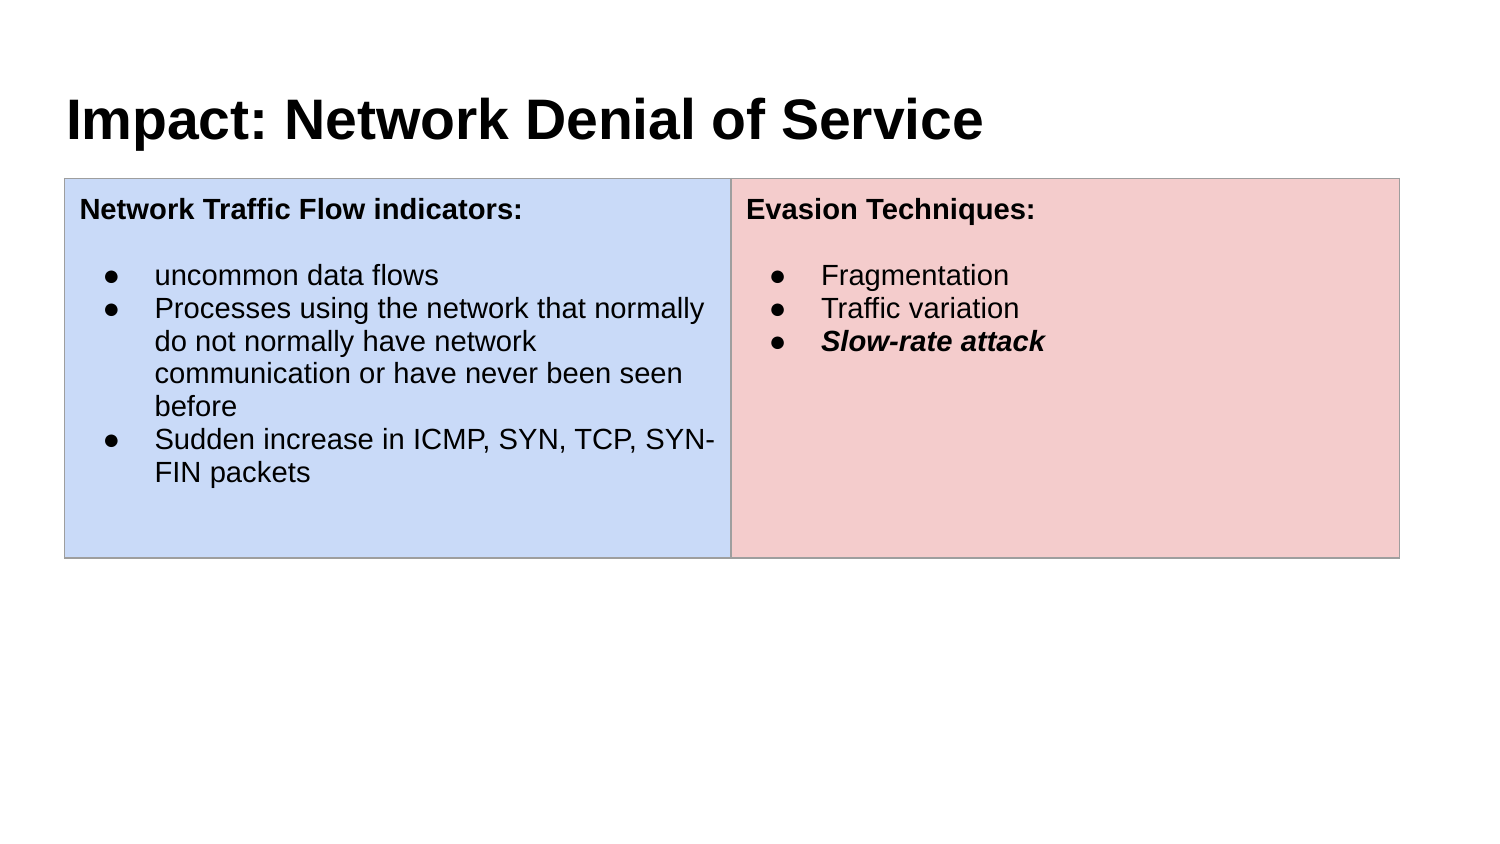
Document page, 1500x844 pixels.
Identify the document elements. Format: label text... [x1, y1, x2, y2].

title Impact: Network Denial of Service [51, 72, 1449, 167]
table_header Evasion Techniques: Fragmentation Traffic variation Slow-rate attack [732, 179, 1399, 557]
table_header Network Traffic Flow indicators: uncommon data flows Processes using the network that normally do not normally have network communication or have never been seen before Sudden increase in ICMP, SYN, TCP, SYN-FIN packets [65, 179, 730, 557]
